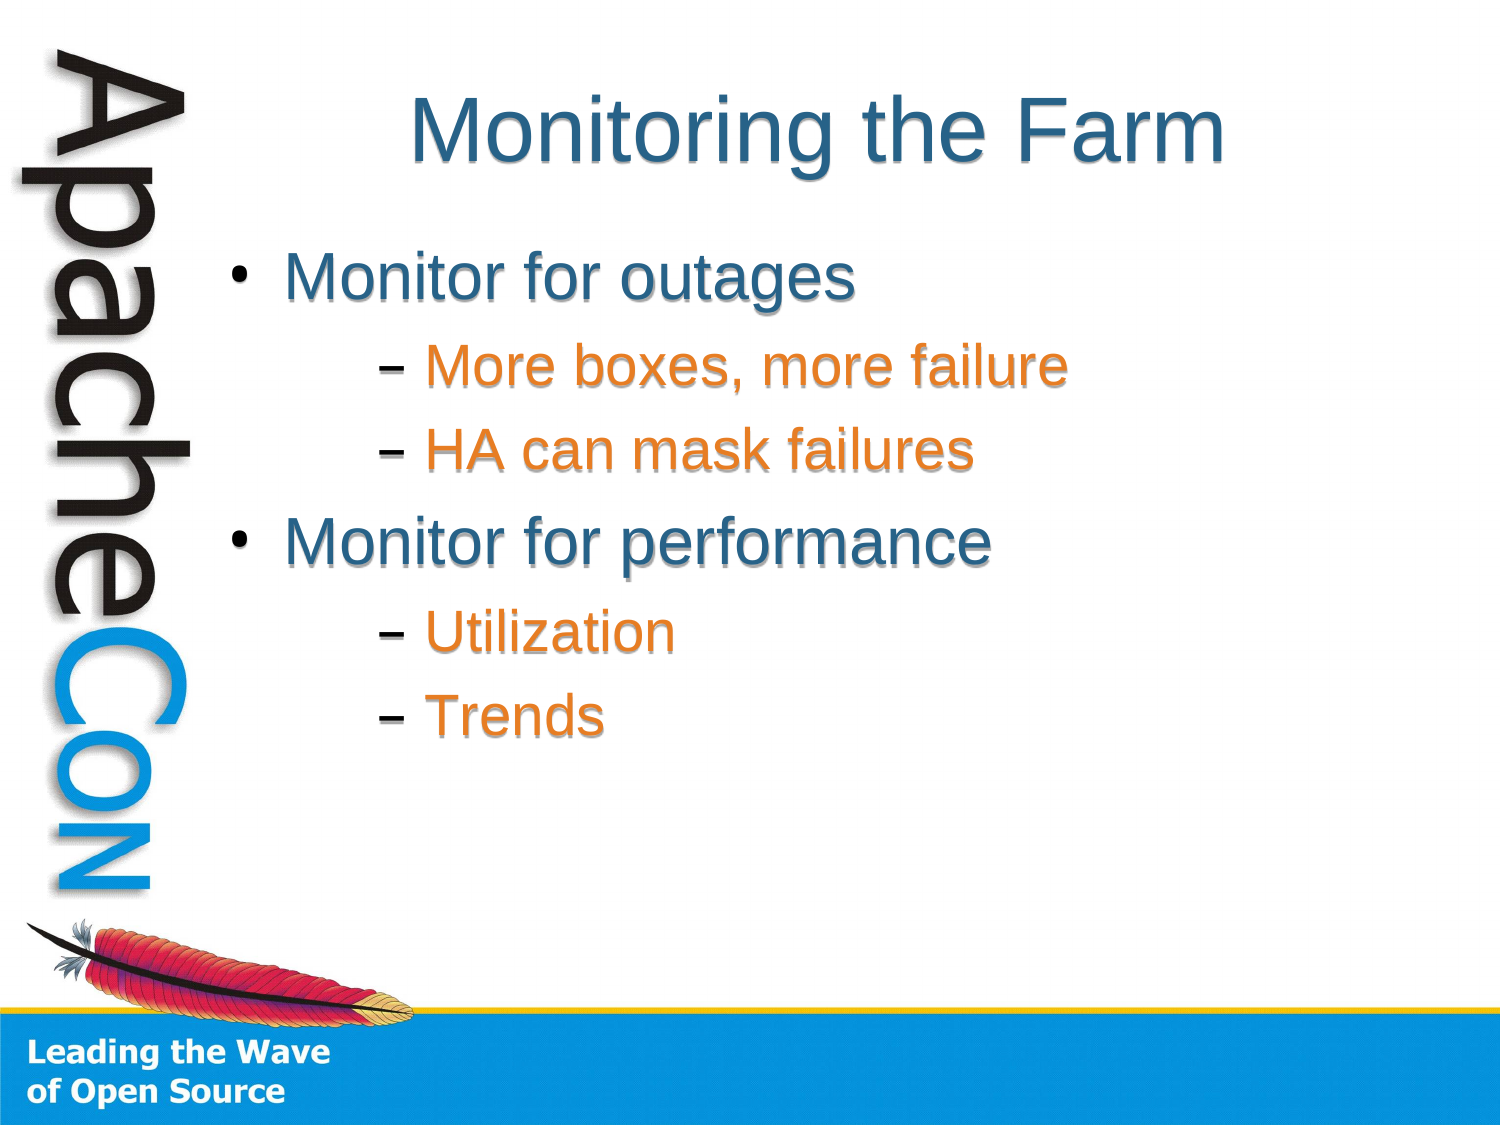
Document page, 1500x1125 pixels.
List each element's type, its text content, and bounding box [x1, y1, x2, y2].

title Monitoring the Farm [212, 62, 1426, 188]
list Monitor for outages More boxes, more failure HA can mask failures Monitor for performance Utilization Trends [212, 224, 1426, 913]
